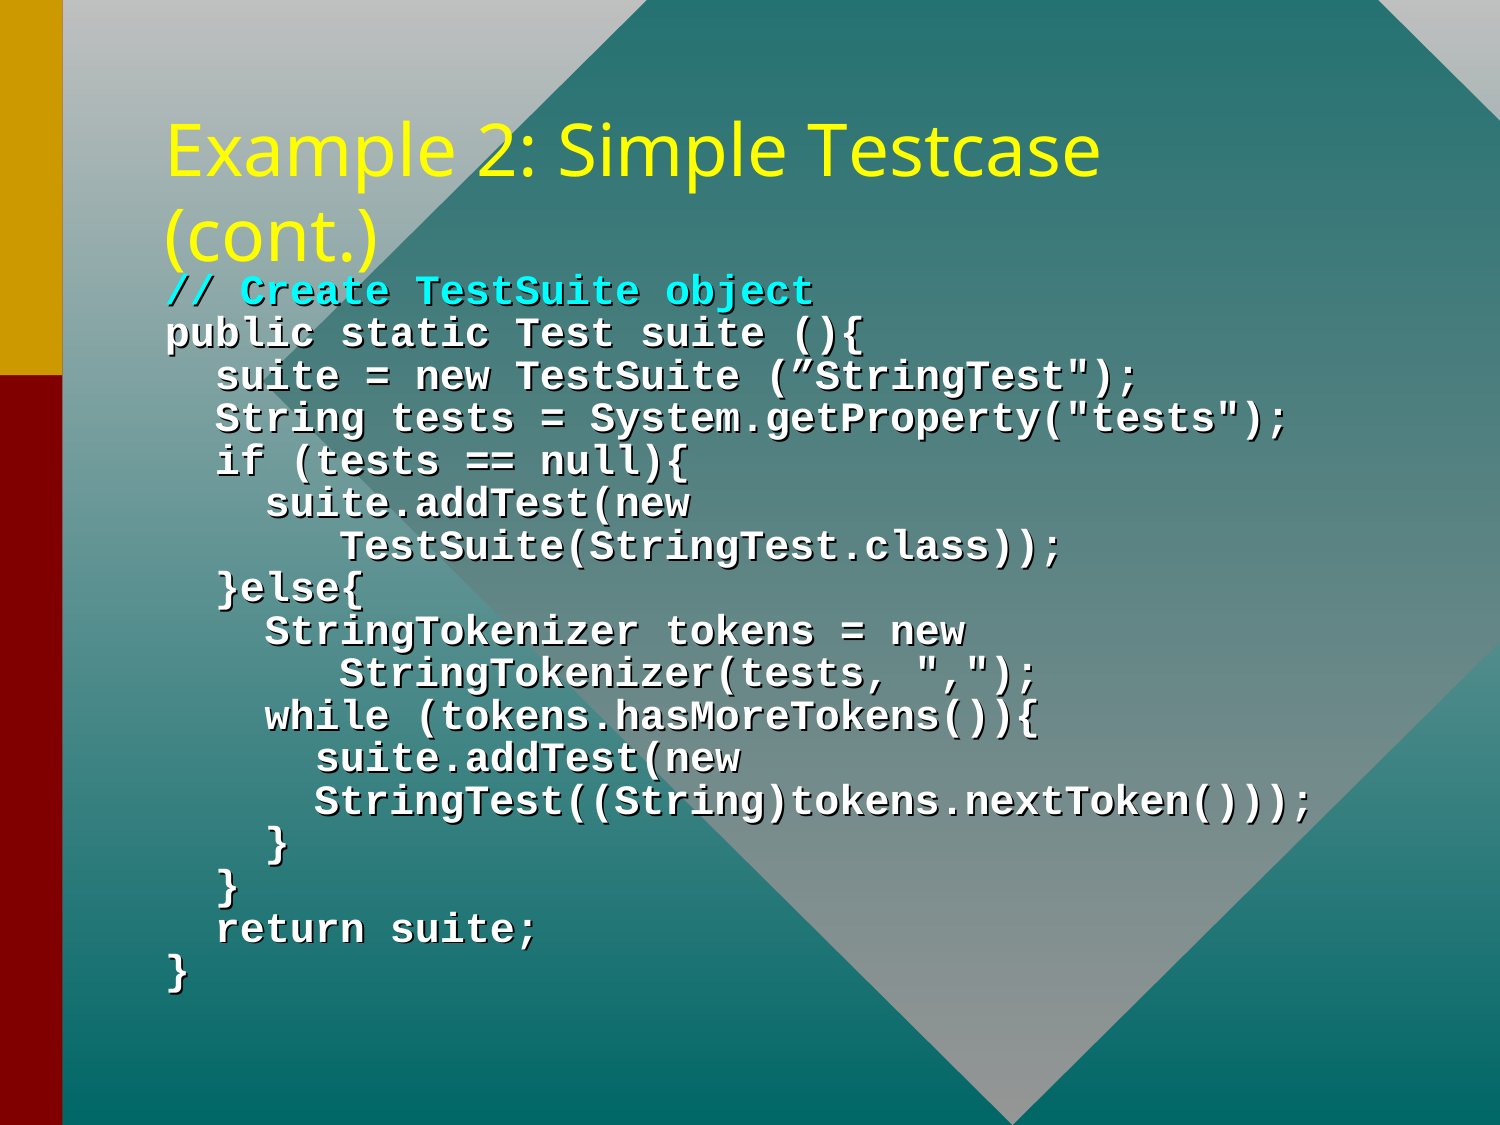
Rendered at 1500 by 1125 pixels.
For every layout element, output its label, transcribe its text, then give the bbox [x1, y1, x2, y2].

list // Create TestSuite object public static Test suite (){ suite = new TestSuite (”StringTest"); String tests = System.getProperty("tests"); if (tests == null){ suite.addTest(new TestSuite(StringTest.class)); }else{ StringTokenizer tokens = new StringTokenizer(tests, ","); while (tokens.hasMoreTokens()){ suite.addTest(new StringTest((String)tokens.nextToken())); } } return suite; } [149, 262, 1388, 1088]
title Example 2: Simple Testcase (cont.) [150, 99, 1351, 262]
